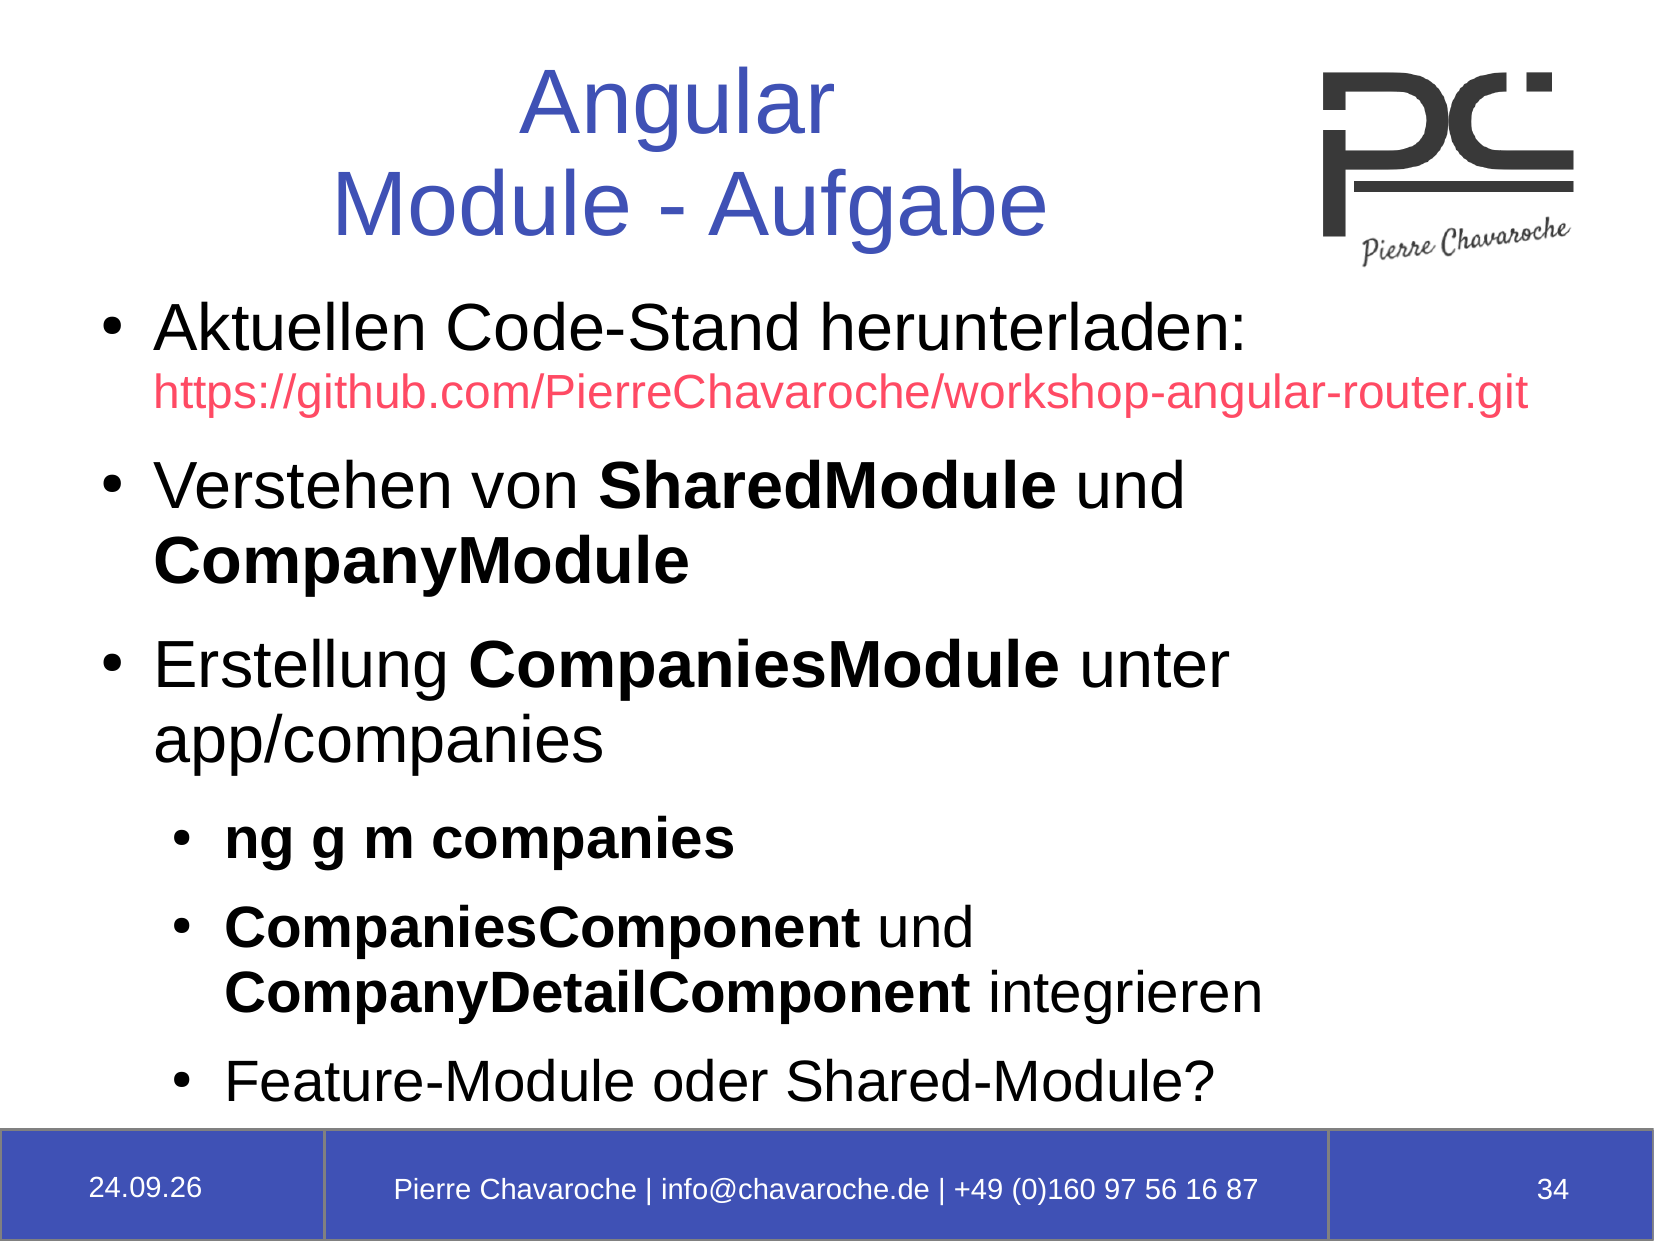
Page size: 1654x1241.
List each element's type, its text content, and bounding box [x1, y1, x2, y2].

picture [1307, 29, 1589, 311]
list Aktuellen Code-Stand herunterladen: https://github.com/PierreChavaroche/workshop-angular-router.git Verstehen von SharedModule und CompanyModule Erstellung CompaniesModule unter app/companies ng g m companies CompaniesComponent und CompanyDetailComponent integrieren Feature-Module oder Shared-Module? [82, 290, 1571, 1118]
title Angular Module - Aufgabe [82, 49, 1300, 257]
